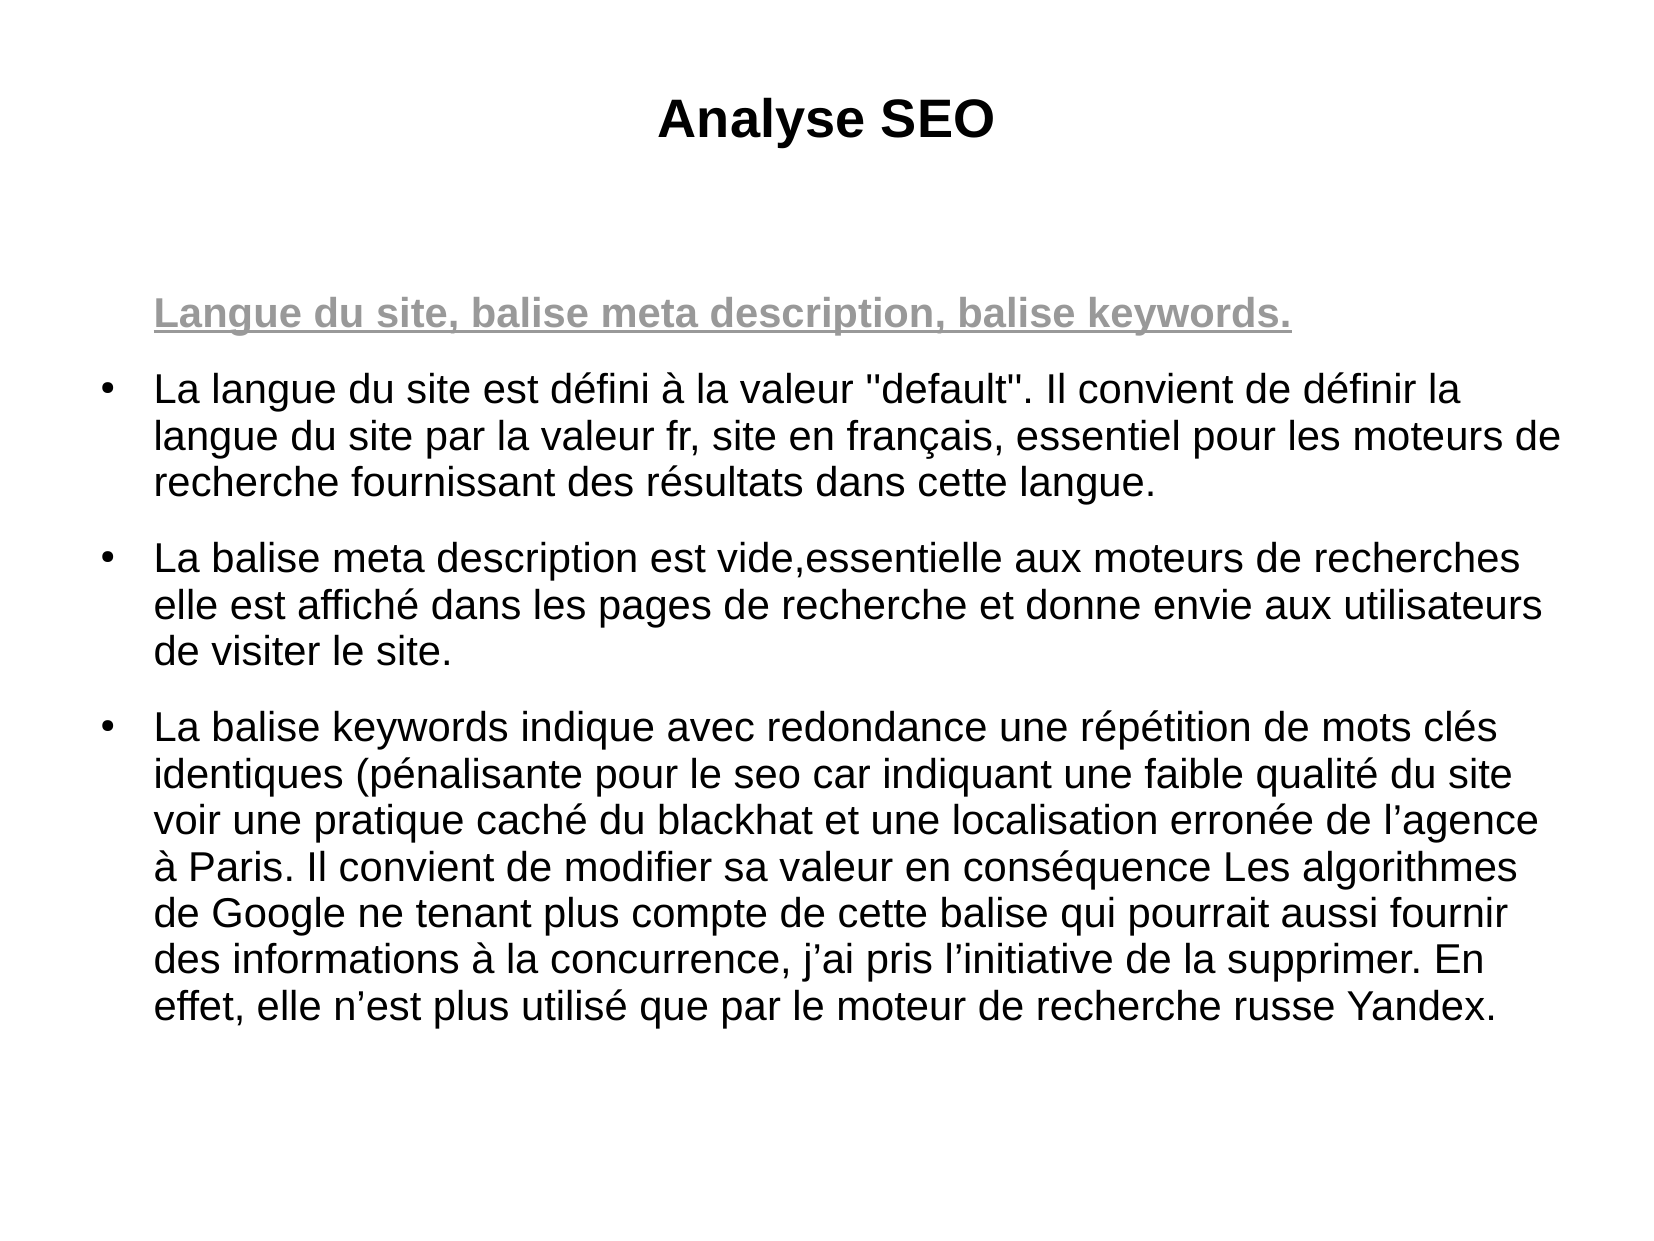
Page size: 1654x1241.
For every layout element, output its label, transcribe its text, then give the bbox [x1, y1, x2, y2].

title Analyse SEO [82, 49, 1571, 189]
list Langue du site, balise meta description, balise keywords. La langue du site est défini à la valeur ''default''. Il convient de définir la langue du site par la valeur fr, site en français, essentiel pour les moteurs de recherche fournissant des résultats dans cette langue. La balise meta description est vide,essentielle aux moteurs de recherches elle est affiché dans les pages de recherche et donne envie aux utilisateurs de visiter le site. La balise keywords indique avec redondance une répétition de mots clés identiques (pénalisante pour le seo car indiquant une faible qualité du site voir une pratique caché du blackhat et une localisation erronée de l’agence à Paris. Il convient de modifier sa valeur en conséquence Les algorithmes de Google ne tenant plus compte de cette balise qui pourrait aussi fournir des informations à la concurrence, j’ai pris l’initiative de la supprimer. En effet, elle n’est plus utilisé que par le moteur de recherche russe Yandex. [82, 290, 1571, 1109]
